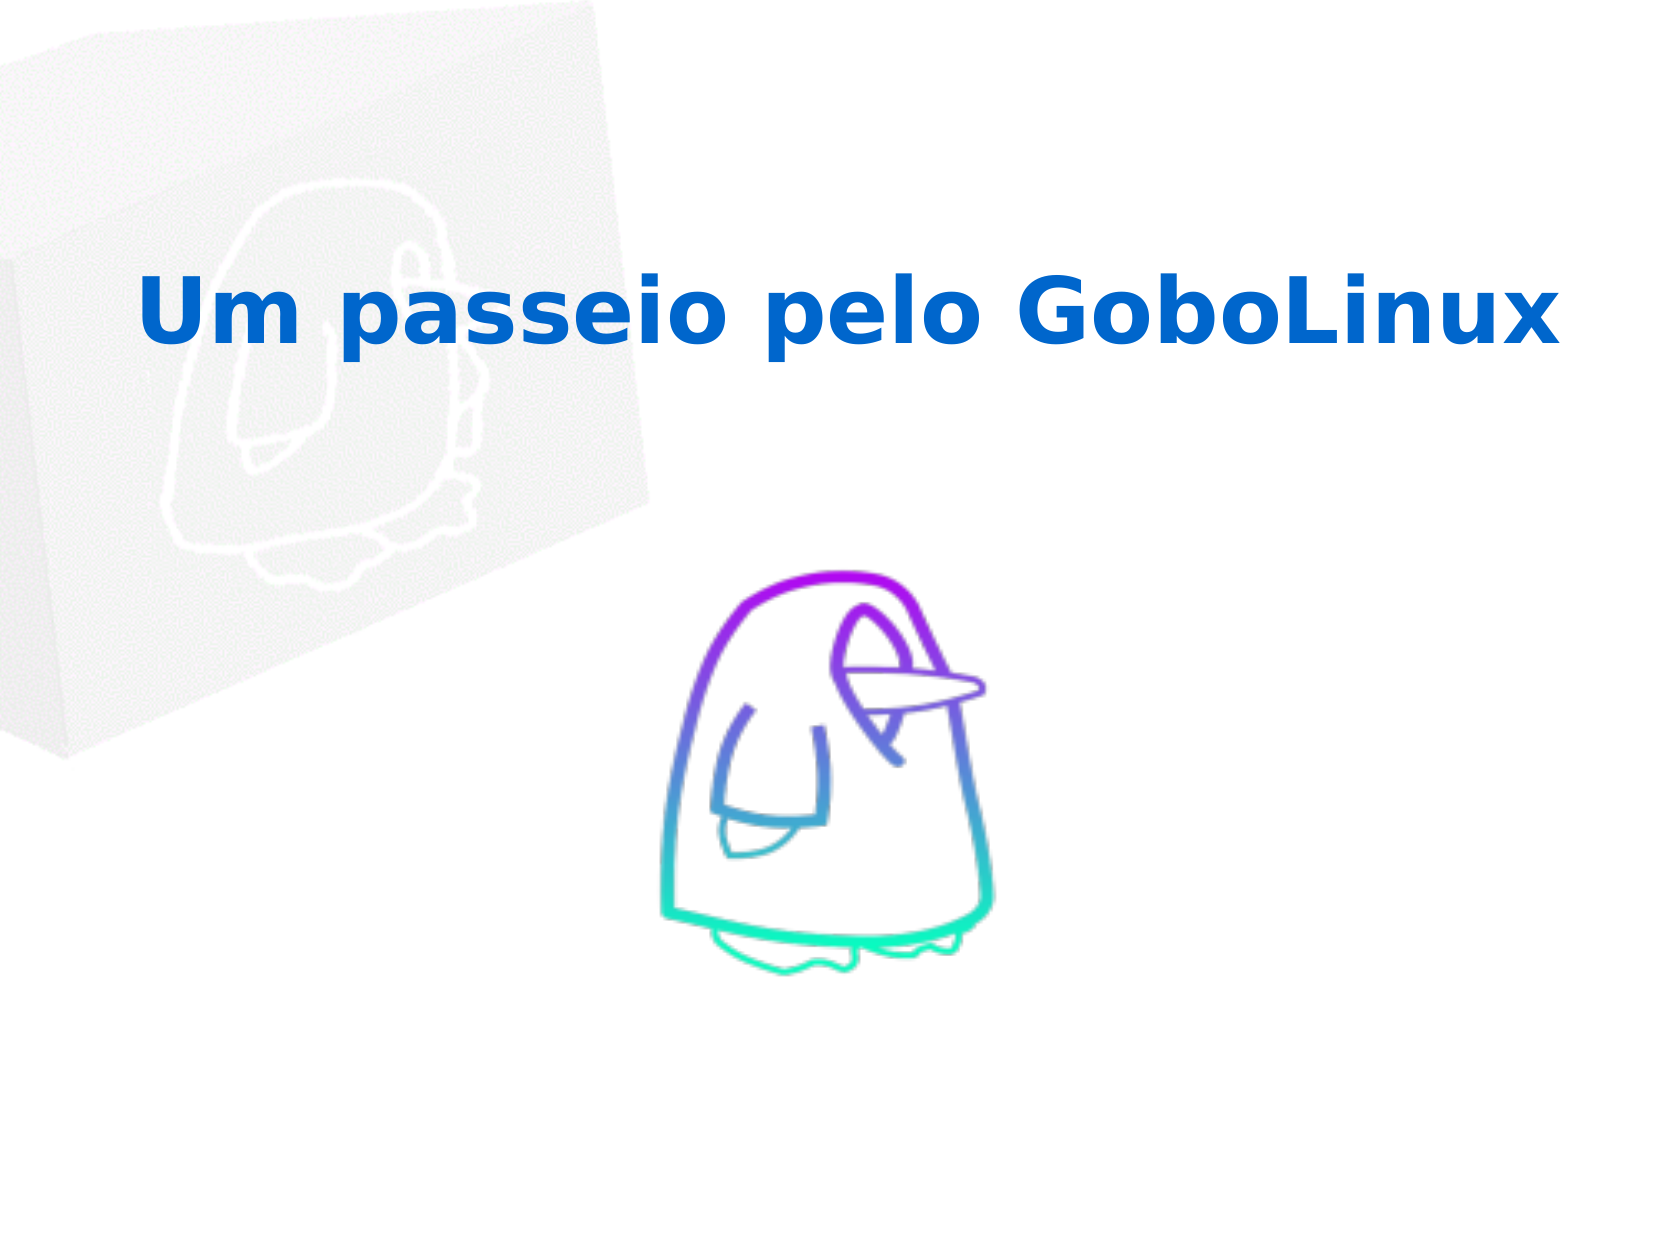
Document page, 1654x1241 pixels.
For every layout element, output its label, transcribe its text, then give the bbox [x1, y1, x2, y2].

picture [0, 0, 1023, 997]
title Um passeio pelo GoboLinux [114, 234, 1583, 390]
